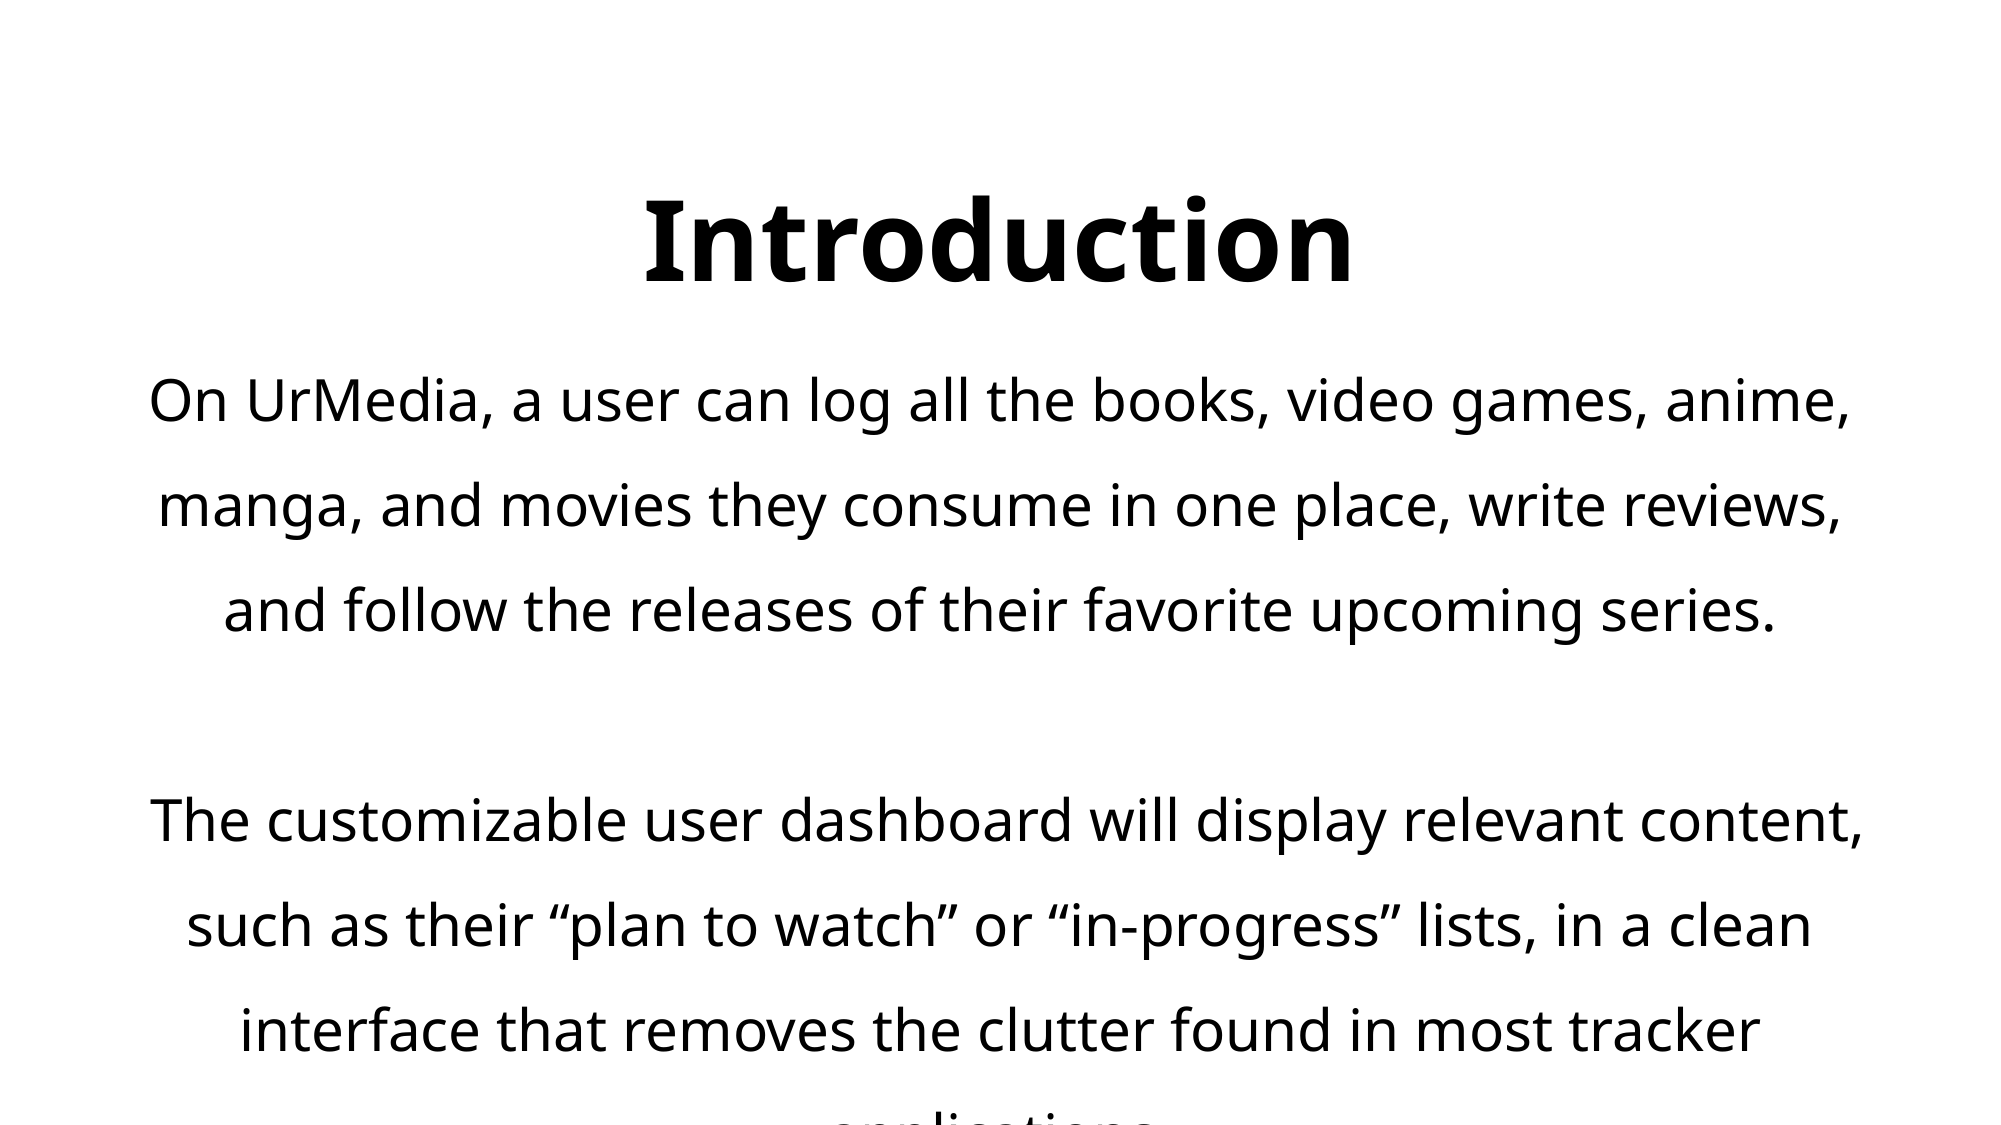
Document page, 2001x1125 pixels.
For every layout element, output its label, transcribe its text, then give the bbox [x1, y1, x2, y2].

text_box On UrMedia, a user can log all the books, video games, anime, manga, and movies they consume in one place, write reviews, and follow the releases of their favorite upcoming series. The customizable user dashboard will display relevant content, such as their “plan to watch” or “in-progress” lists, in a clean interface that removes the clutter found in most tracker applications. [85, 321, 1916, 1068]
title Introduction [85, 161, 1916, 321]
